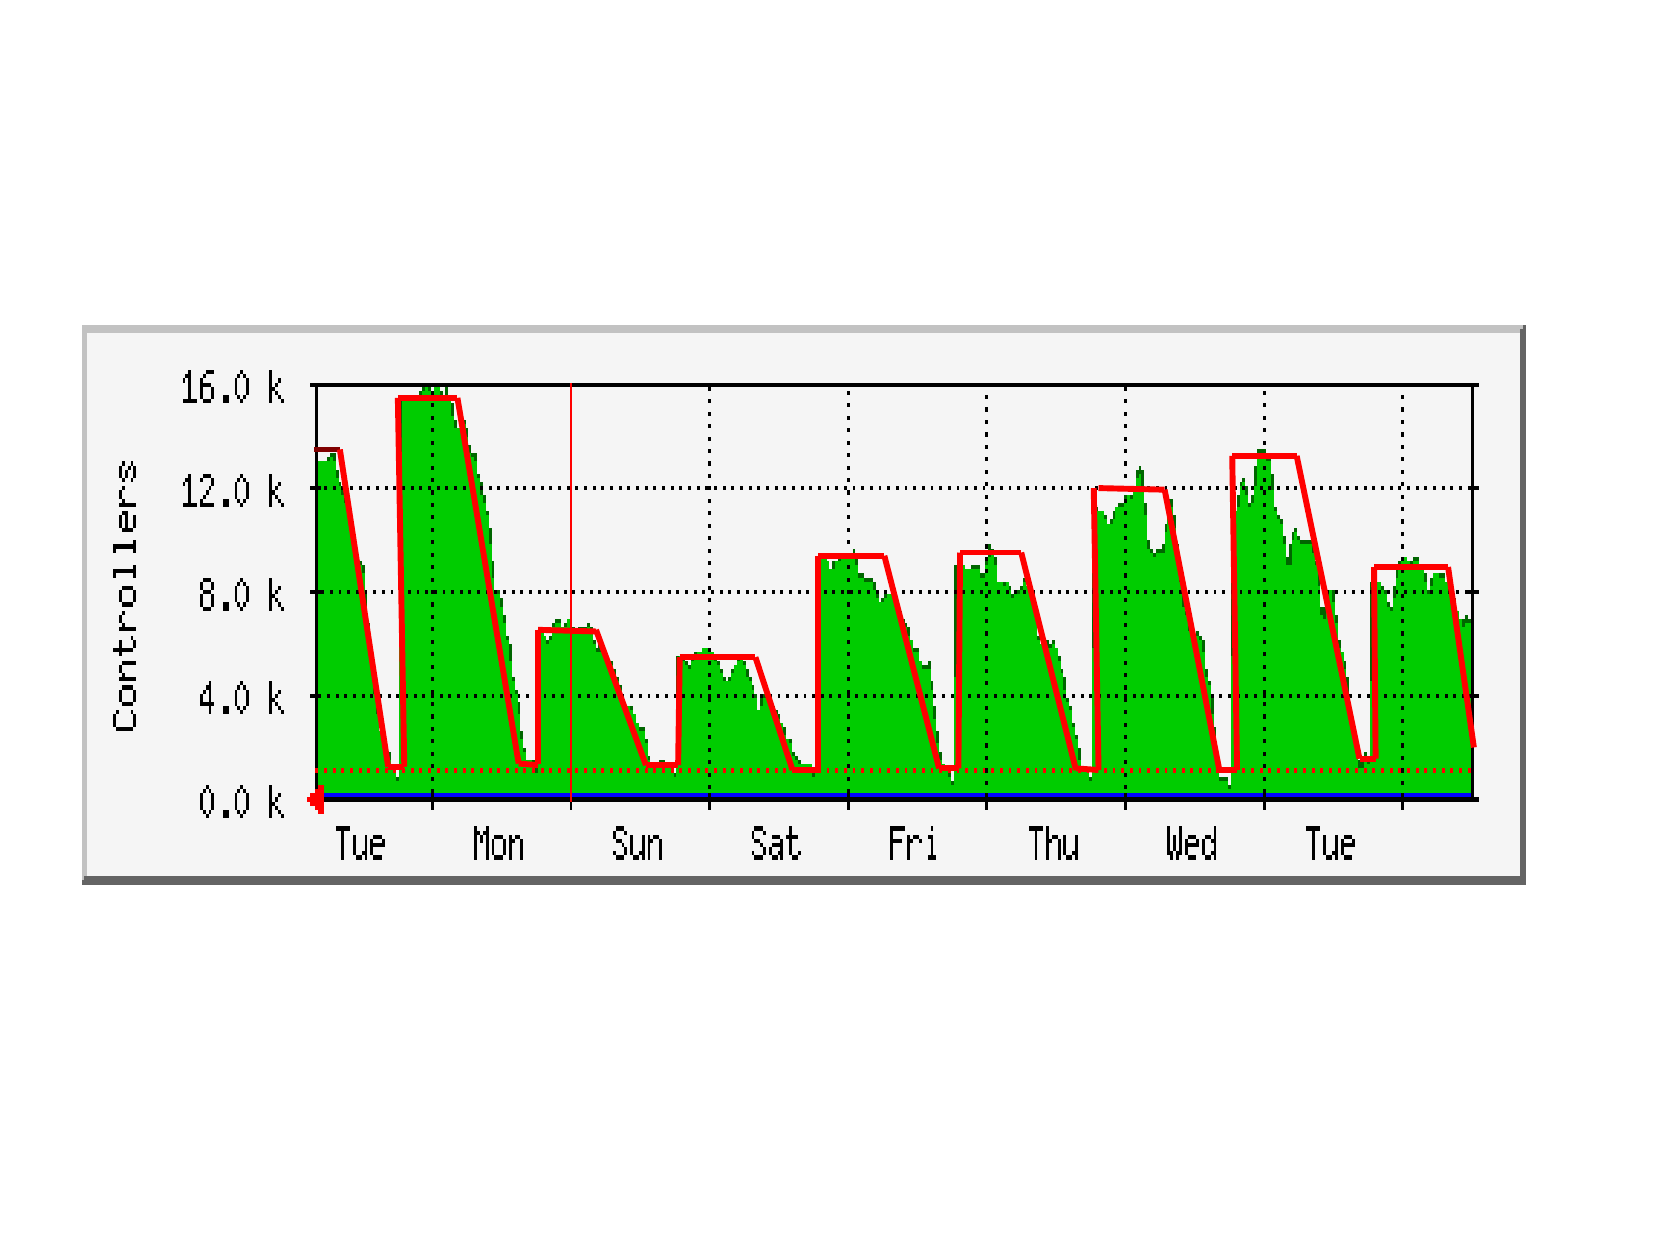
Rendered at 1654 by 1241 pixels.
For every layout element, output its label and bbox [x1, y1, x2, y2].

picture [82, 325, 1526, 885]
